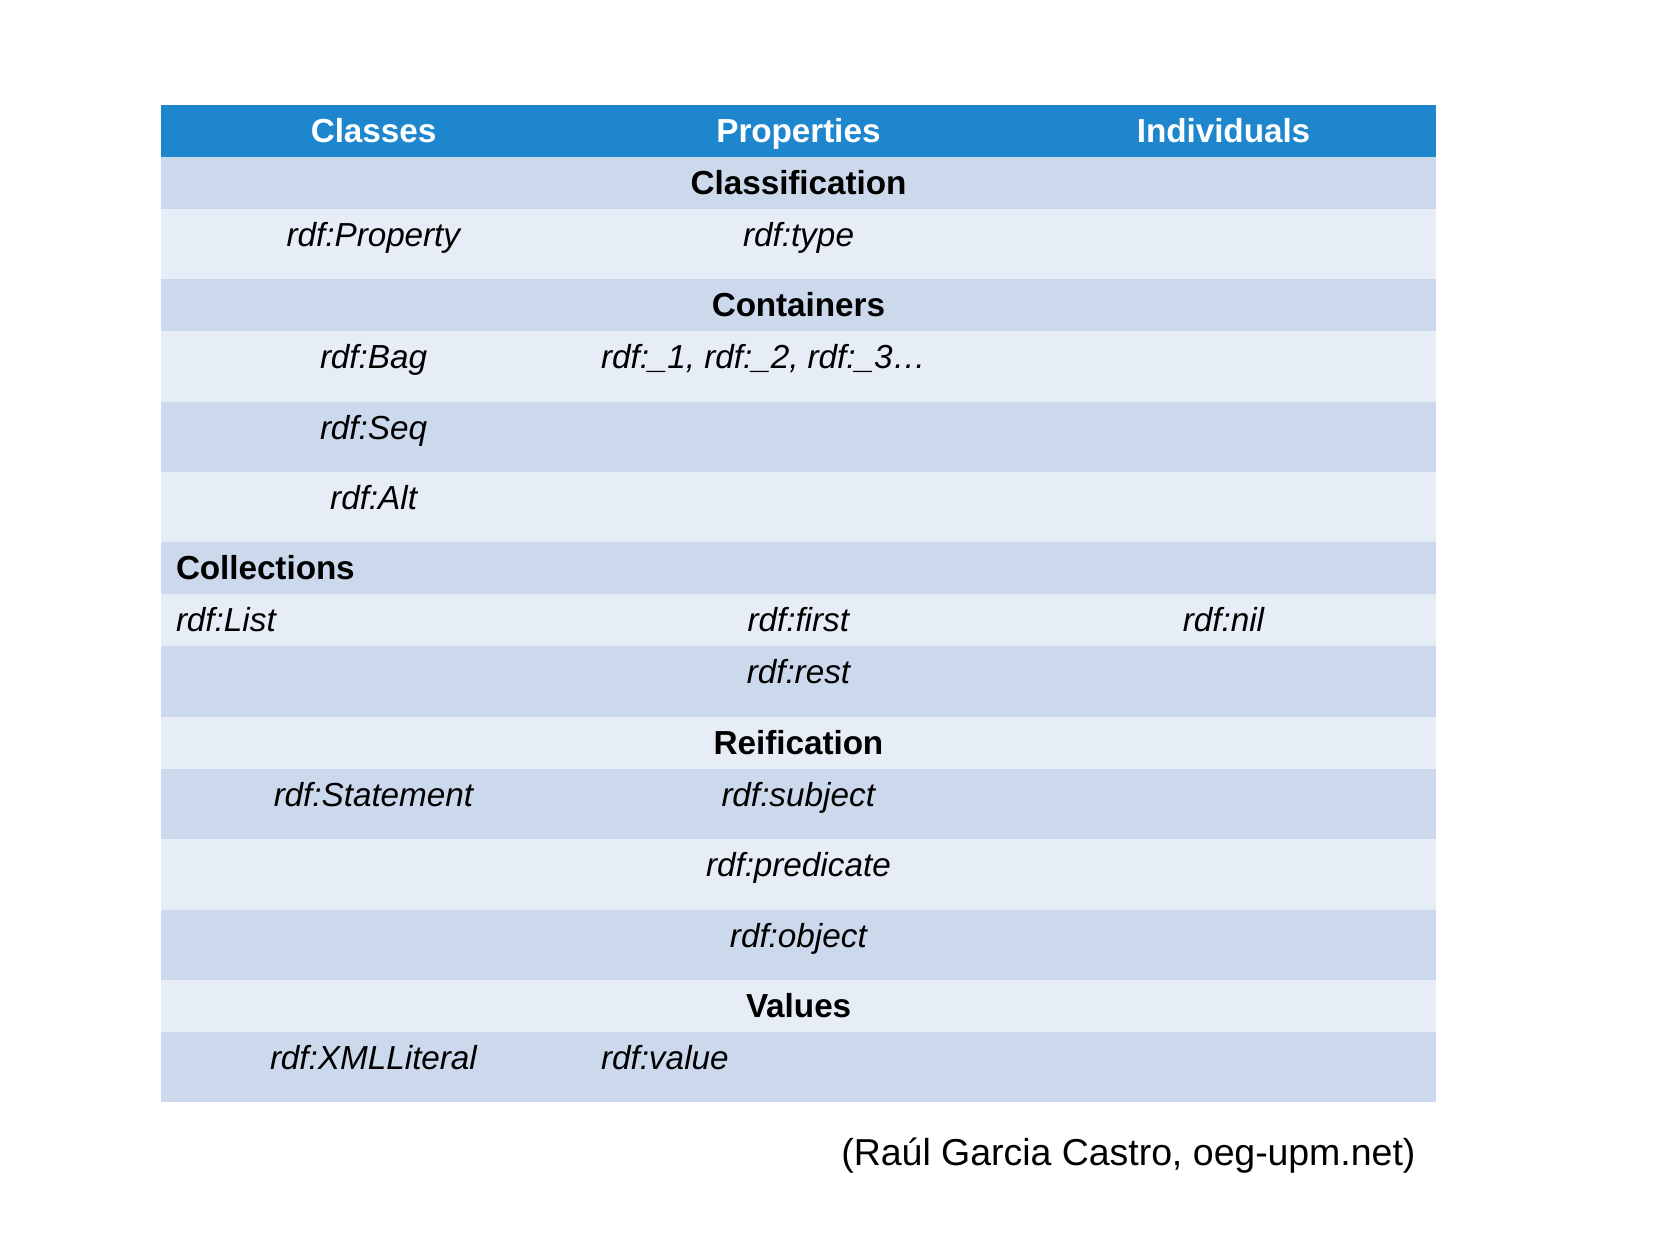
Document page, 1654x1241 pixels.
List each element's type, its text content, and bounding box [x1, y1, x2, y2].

table_cell [1011, 472, 1436, 542]
table_cell Collections [161, 542, 1436, 594]
table_cell Classification [161, 157, 1436, 209]
table_header Classes [161, 105, 586, 157]
table_cell rdf:_1, rdf:_2, rdf:_3… [586, 331, 1011, 402]
table_cell rdf:rest [586, 646, 1011, 717]
table_cell rdf:Property [161, 209, 586, 279]
table_cell rdf:type [586, 209, 1011, 279]
table_cell [1011, 646, 1436, 717]
table_cell Reification [161, 717, 1436, 769]
table_cell rdf:subject [586, 769, 1011, 839]
table_cell rdf:object [586, 910, 1011, 980]
table_cell [161, 646, 586, 717]
table_cell rdf:Seq [161, 402, 586, 472]
table_cell rdf:first [586, 594, 1011, 646]
table_cell rdf:nil [1011, 594, 1436, 646]
table_cell [1011, 402, 1436, 472]
table_cell [1011, 331, 1436, 402]
table_cell rdf:value [586, 1032, 1011, 1102]
table_cell [161, 910, 586, 980]
table_cell Values [161, 980, 1436, 1032]
table_cell [586, 402, 1011, 472]
table_cell rdf:Bag [161, 331, 586, 402]
table_cell [1011, 910, 1436, 980]
table_cell rdf:Alt [161, 472, 586, 542]
text_box (Raúl Garcia Castro, oeg-upm.net) [826, 1124, 1431, 1182]
table_cell rdf:XMLLiteral [161, 1032, 586, 1102]
table_header Individuals [1011, 105, 1436, 157]
table_cell [586, 472, 1011, 542]
table_cell [1011, 769, 1436, 839]
table_cell rdf:Statement [161, 769, 586, 839]
table_cell rdf:predicate [586, 839, 1011, 910]
table_cell Containers [161, 279, 1436, 331]
table_cell [1011, 1032, 1436, 1102]
table_cell [1011, 209, 1436, 279]
table_header Properties [586, 105, 1011, 157]
table_cell [1011, 839, 1436, 910]
table_cell rdf:List [161, 594, 586, 646]
table_cell [161, 839, 586, 910]
